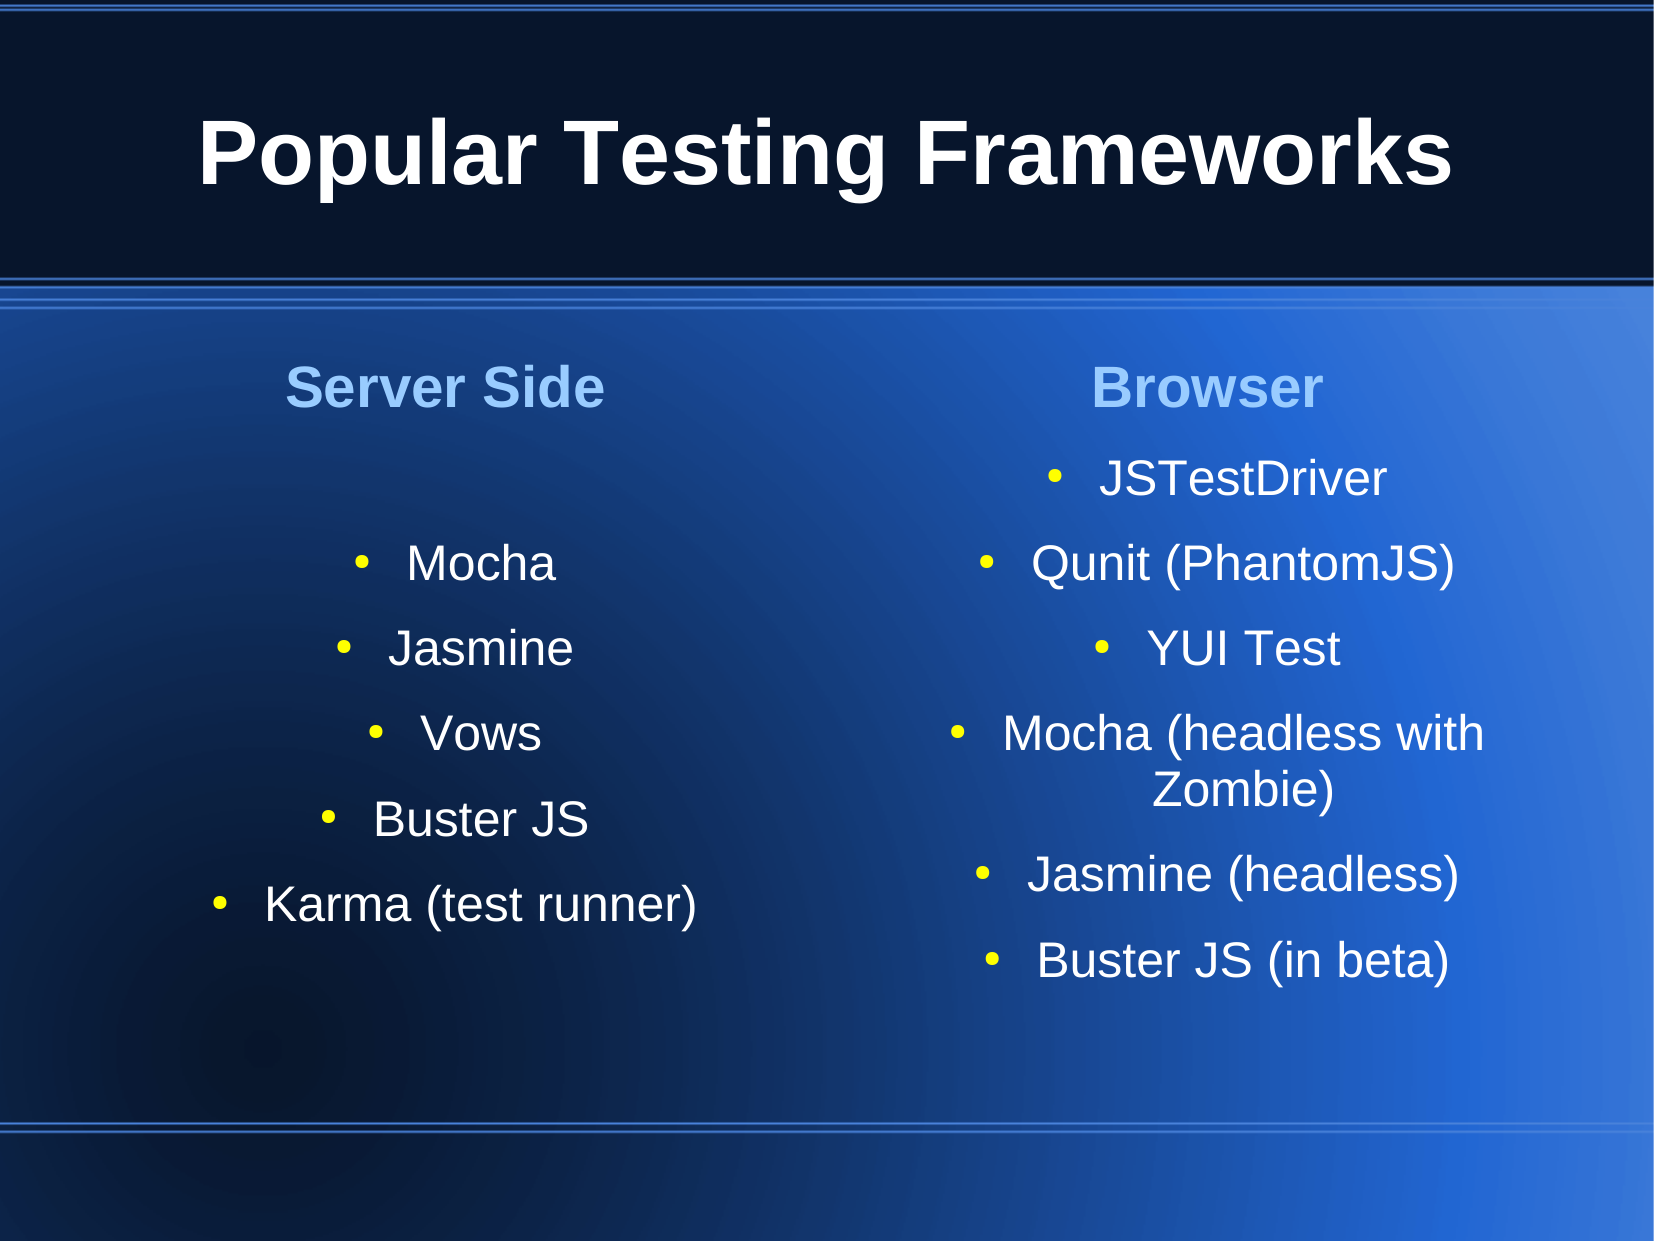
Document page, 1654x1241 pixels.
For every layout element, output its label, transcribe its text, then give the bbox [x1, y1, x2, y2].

list Server Side Mocha Jasmine Vows Buster JS Karma (test runner) [82, 355, 809, 1174]
list Browser JSTestDriver Qunit (PhantomJS) YUI Test Mocha (headless with Zombie) Jasmine (headless) Buster JS (in beta) [845, 355, 1572, 1174]
title Popular Testing Frameworks [82, 49, 1571, 257]
picture [0, 0, 1654, 1241]
